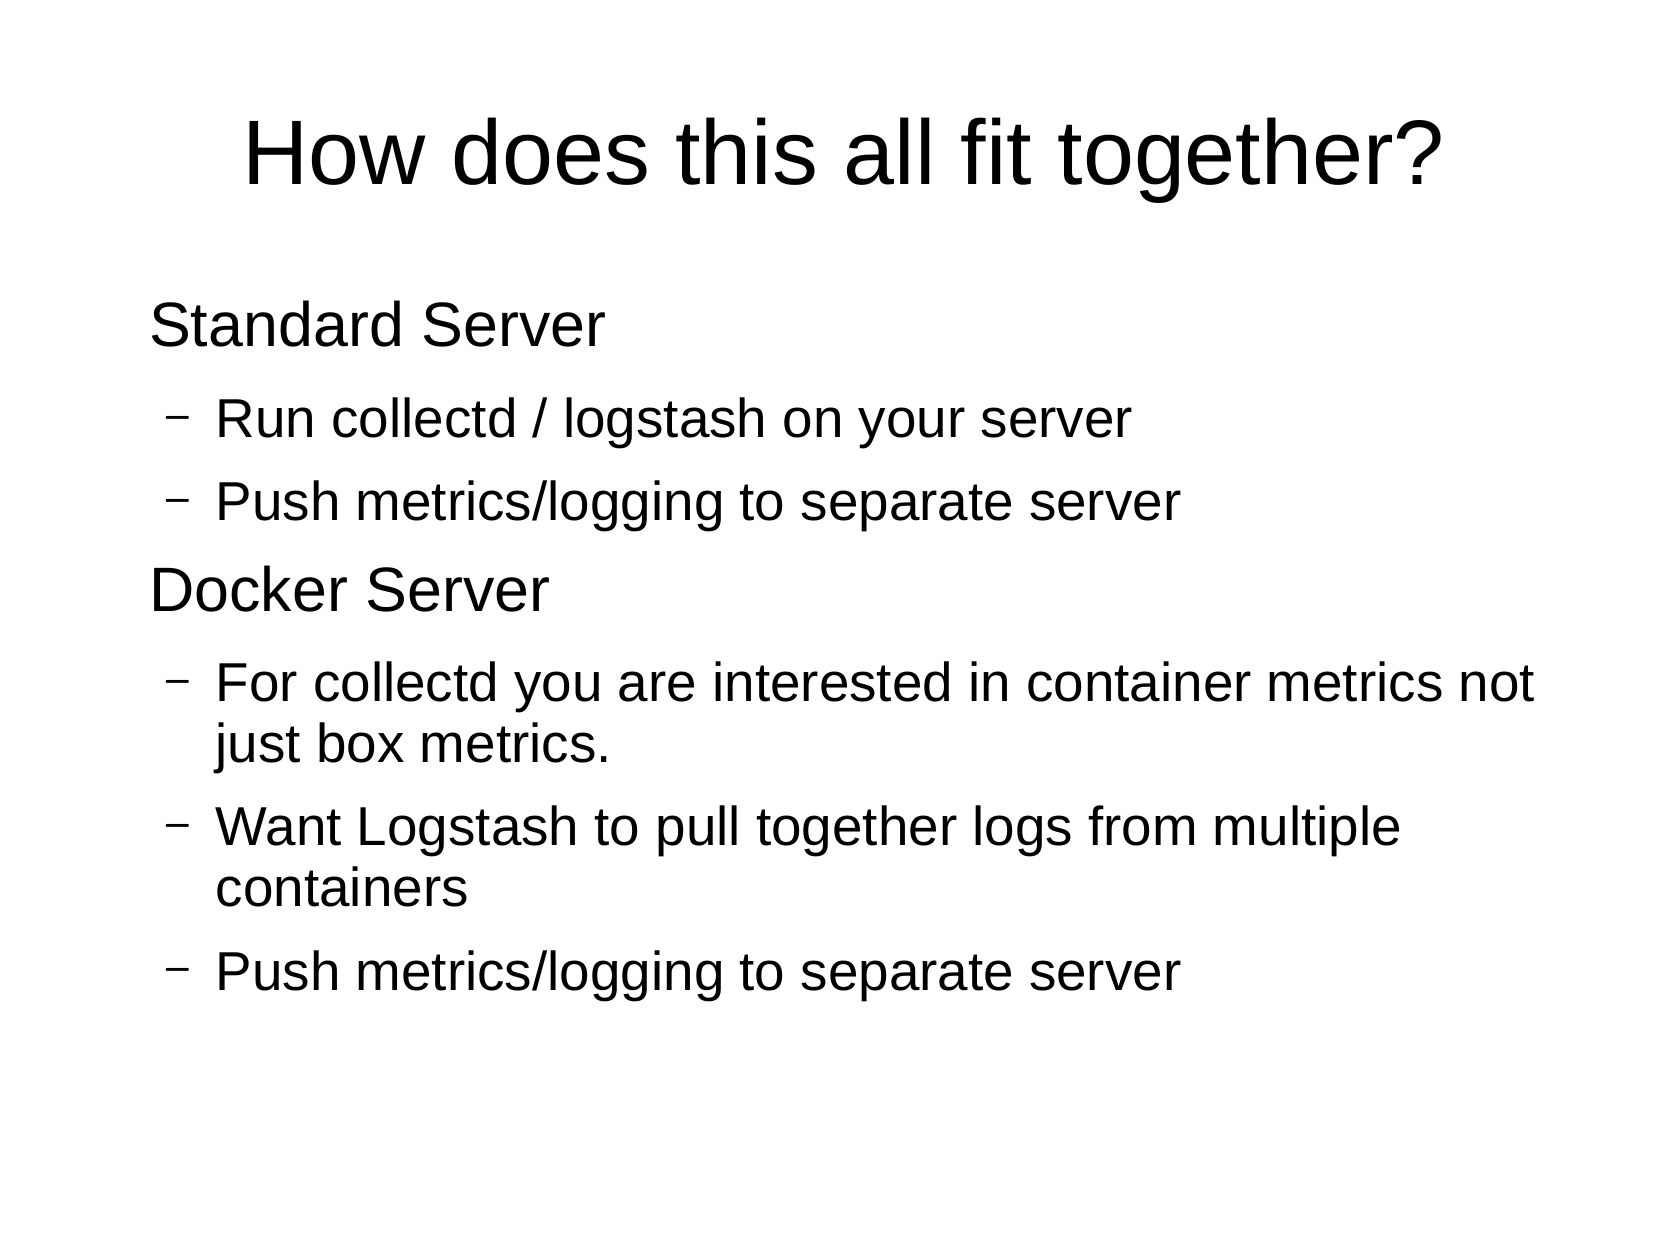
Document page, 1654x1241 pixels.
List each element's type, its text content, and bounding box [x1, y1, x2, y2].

list Standard Server Run collectd / logstash on your server Push metrics/logging to separate server Docker Server For collectd you are interested in container metrics not just box metrics. Want Logstash to pull together logs from multiple containers Push metrics/logging to separate server [82, 290, 1571, 1010]
title How does this all fit together? [82, 49, 1571, 257]
